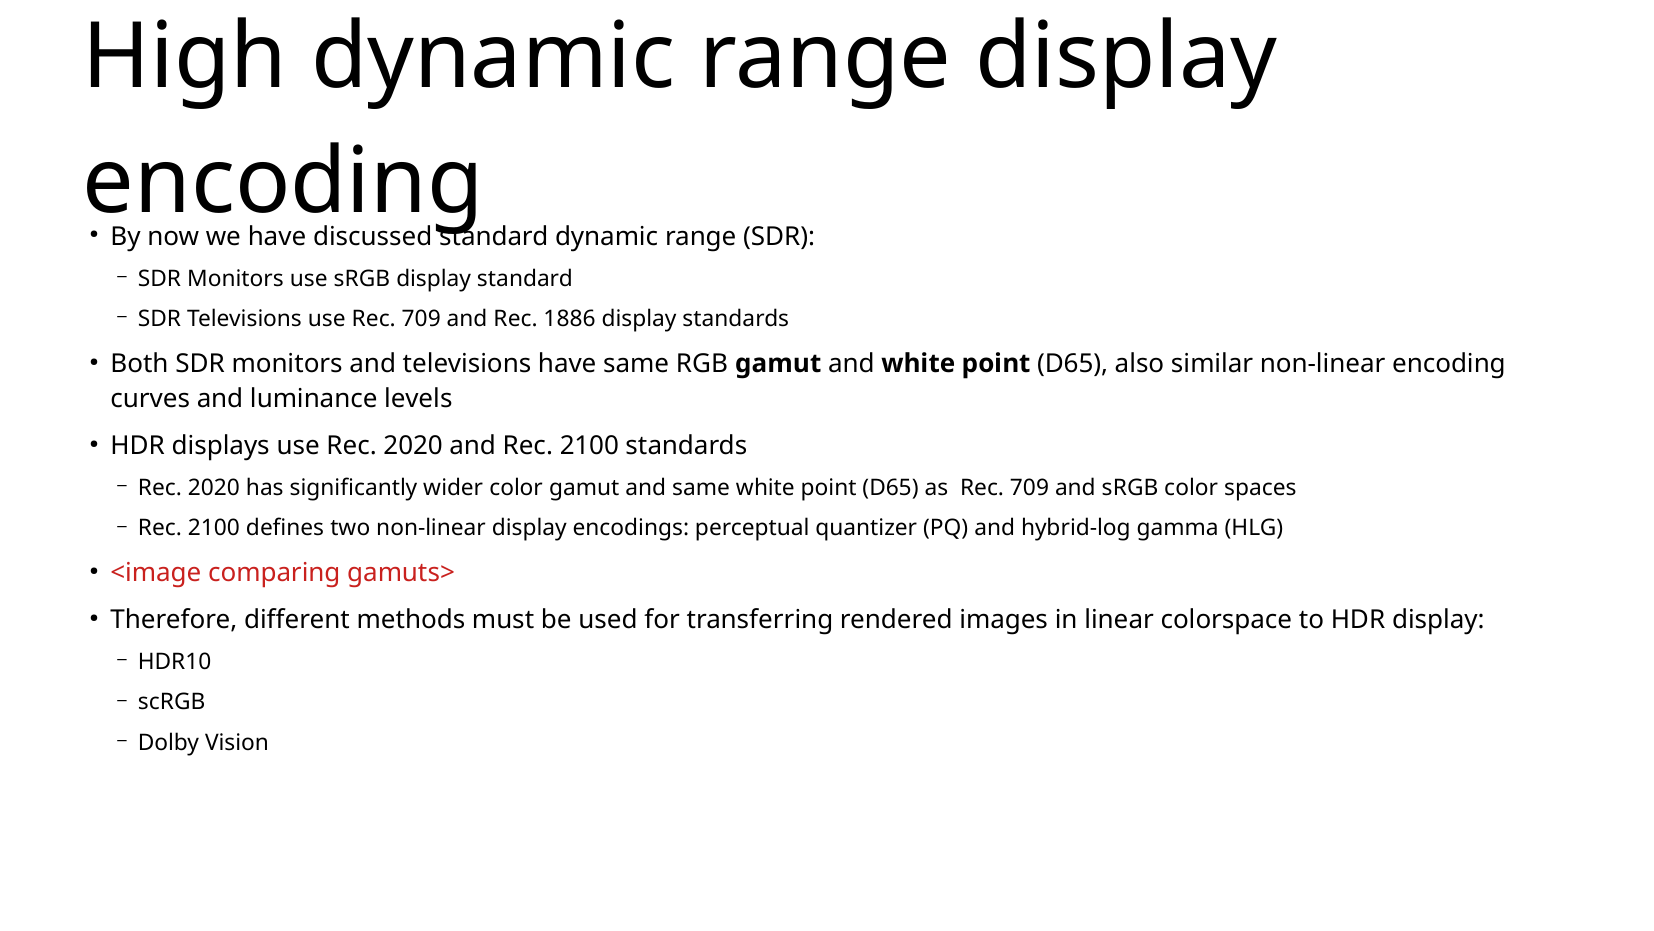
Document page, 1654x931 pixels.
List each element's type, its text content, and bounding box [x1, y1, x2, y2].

title High dynamic range display encoding [82, 37, 1571, 193]
list By now we have discussed standard dynamic range (SDR): SDR Monitors use sRGB display standard SDR Televisions use Rec. 709 and Rec. 1886 display standards Both SDR monitors and televisions have same RGB gamut and white point (D65), also similar non-linear encoding curves and luminance levels HDR displays use Rec. 2020 and Rec. 2100 standards Rec. 2020 has significantly wider color gamut and same white point (D65) as Rec. 709 and sRGB color spaces Rec. 2100 defines two non-linear display encodings: perceptual quantizer (PQ) and hybrid-log gamma (HLG) <image comparing gamuts> Therefore, different methods must be used for transferring rendered images in linear colorspace to HDR display: HDR10 scRGB Dolby Vision [82, 217, 1571, 758]
